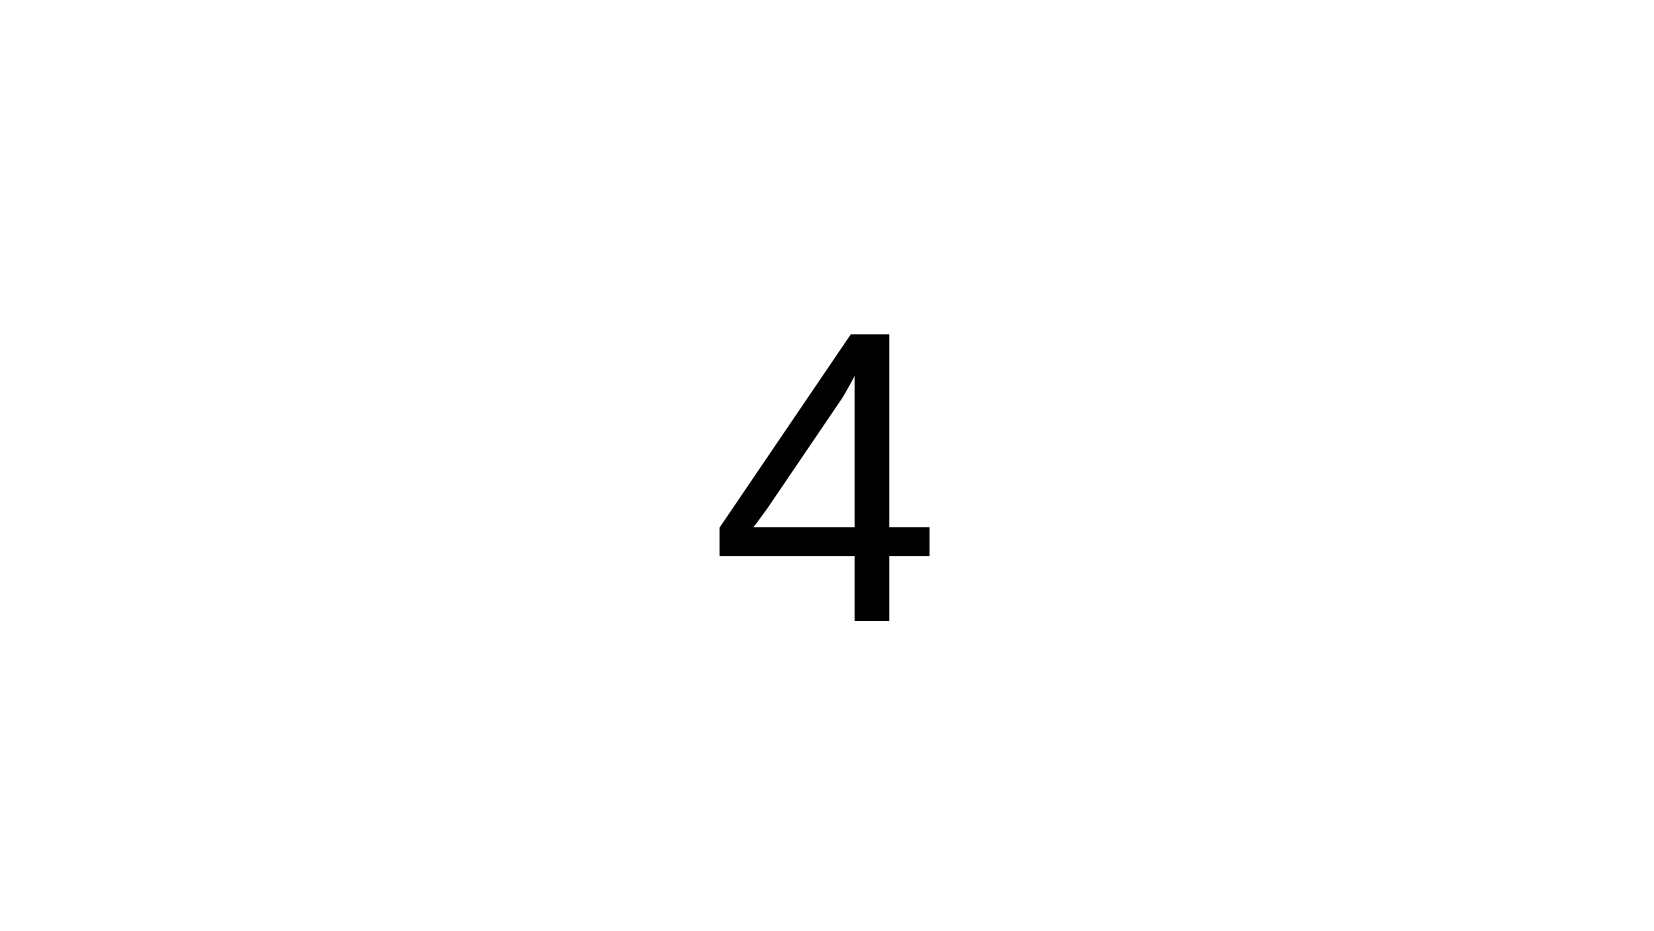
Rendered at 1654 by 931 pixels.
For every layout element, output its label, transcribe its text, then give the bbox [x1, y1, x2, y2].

title 4 [0, 23, 1654, 931]
